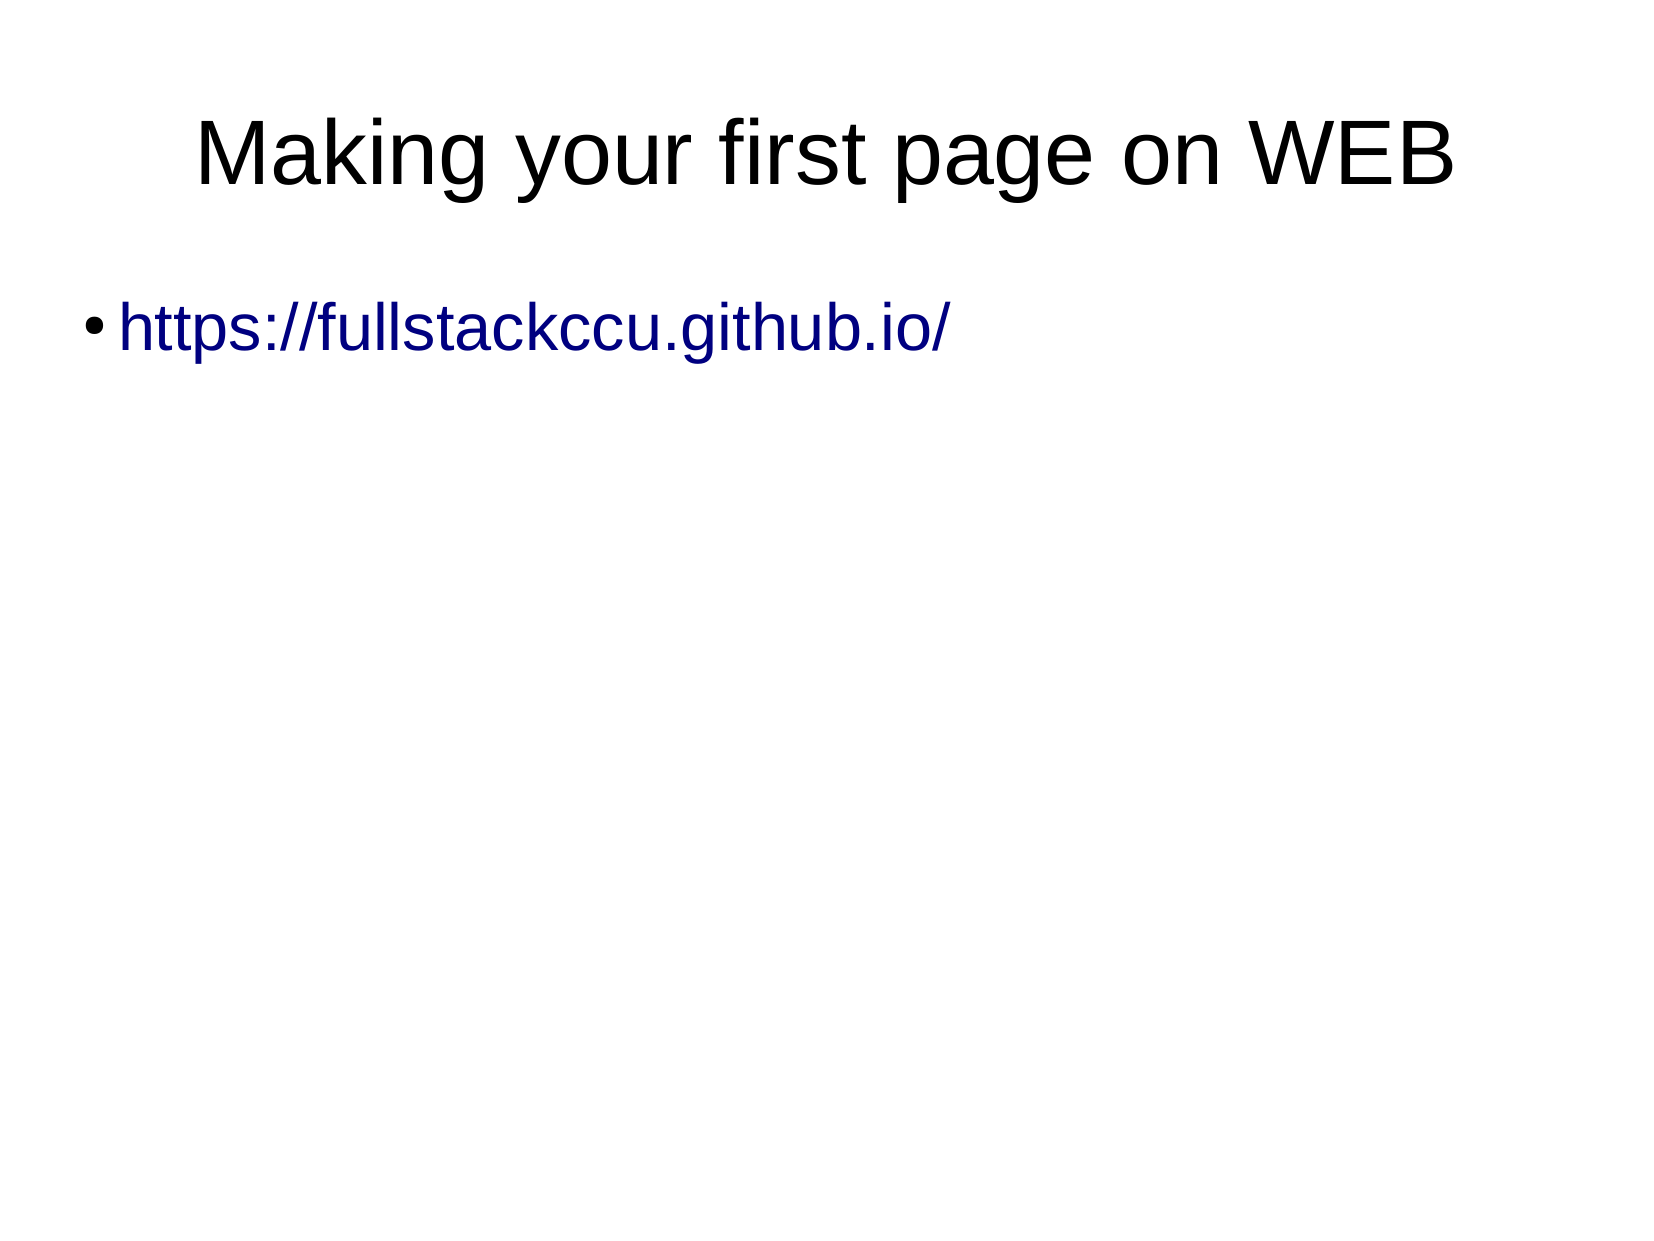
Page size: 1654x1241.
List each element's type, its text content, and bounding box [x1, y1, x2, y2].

subtitle https://fullstackccu.github.io/ [82, 290, 1571, 1010]
title Making your first page on WEB [82, 49, 1571, 257]
